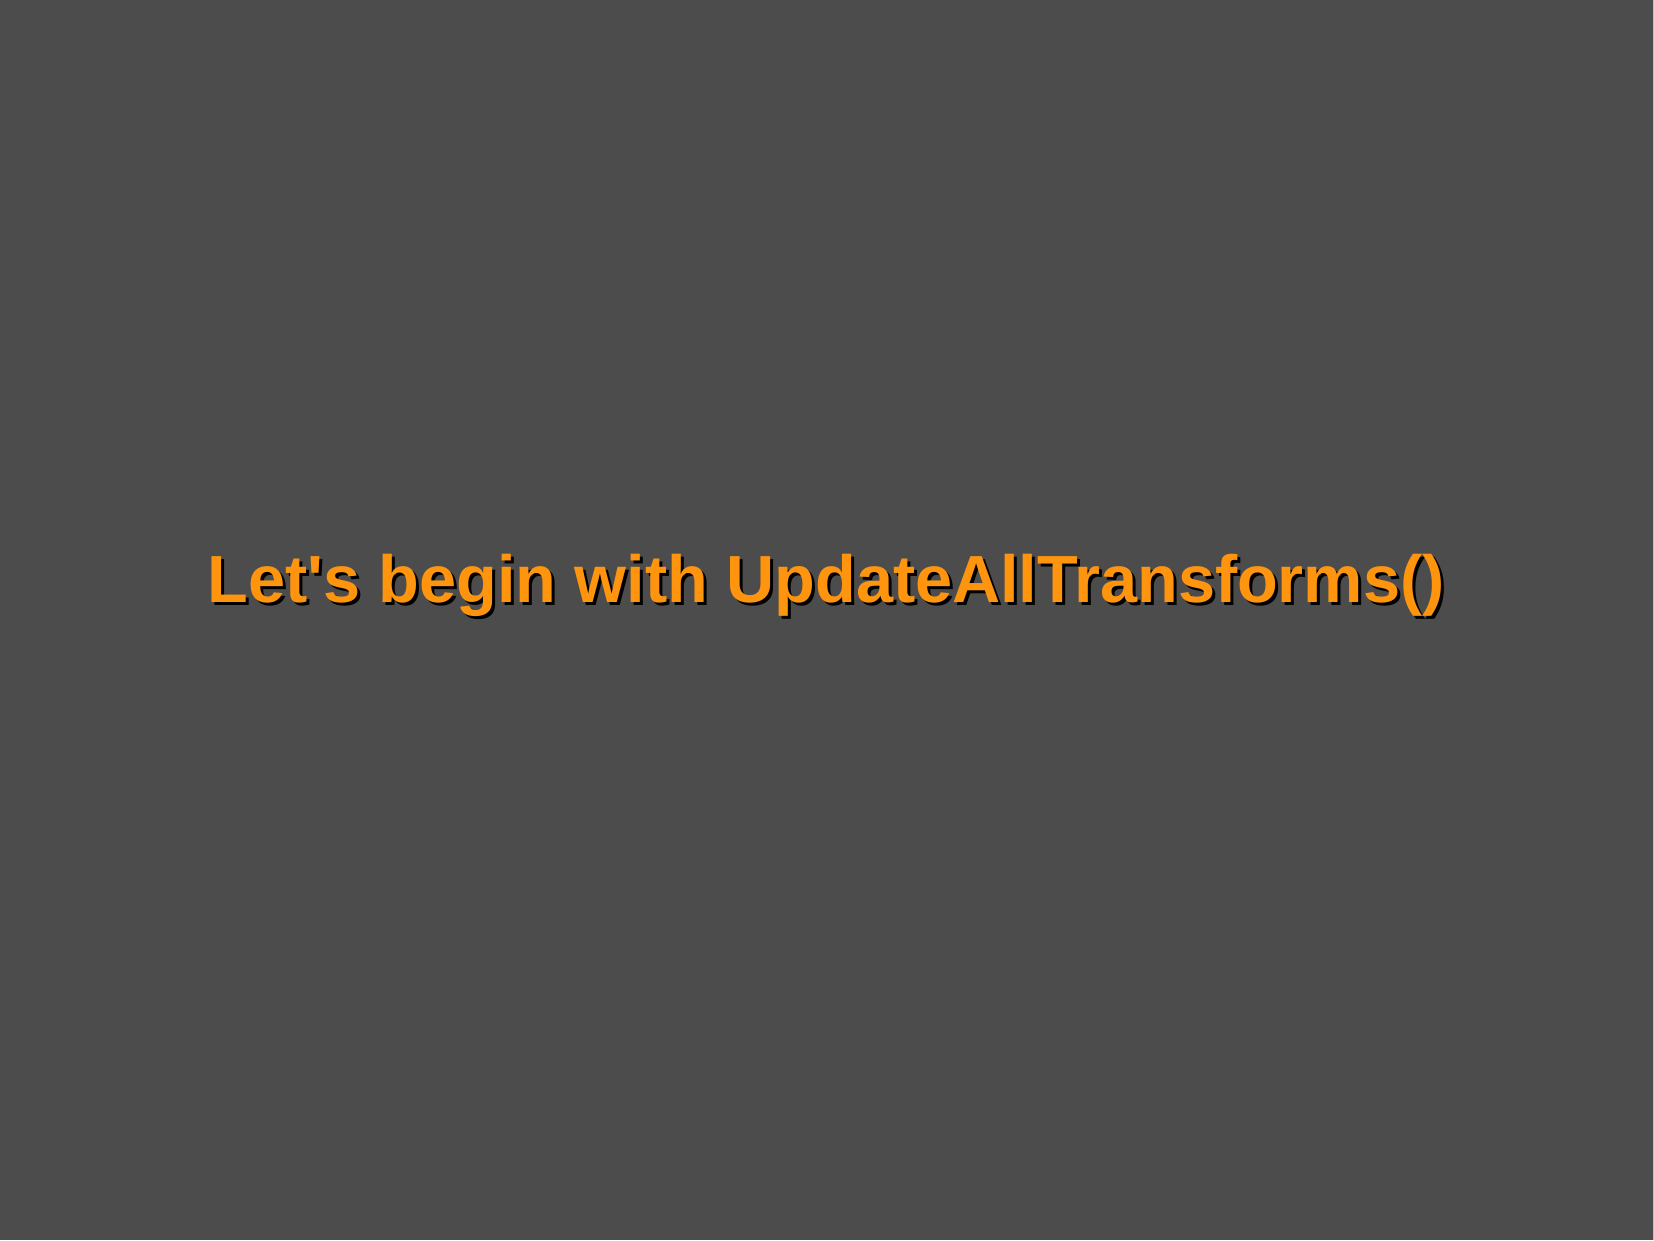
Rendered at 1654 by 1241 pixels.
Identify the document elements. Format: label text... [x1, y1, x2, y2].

subtitle Let's begin with UpdateAllTransforms() [82, 49, 1571, 1109]
